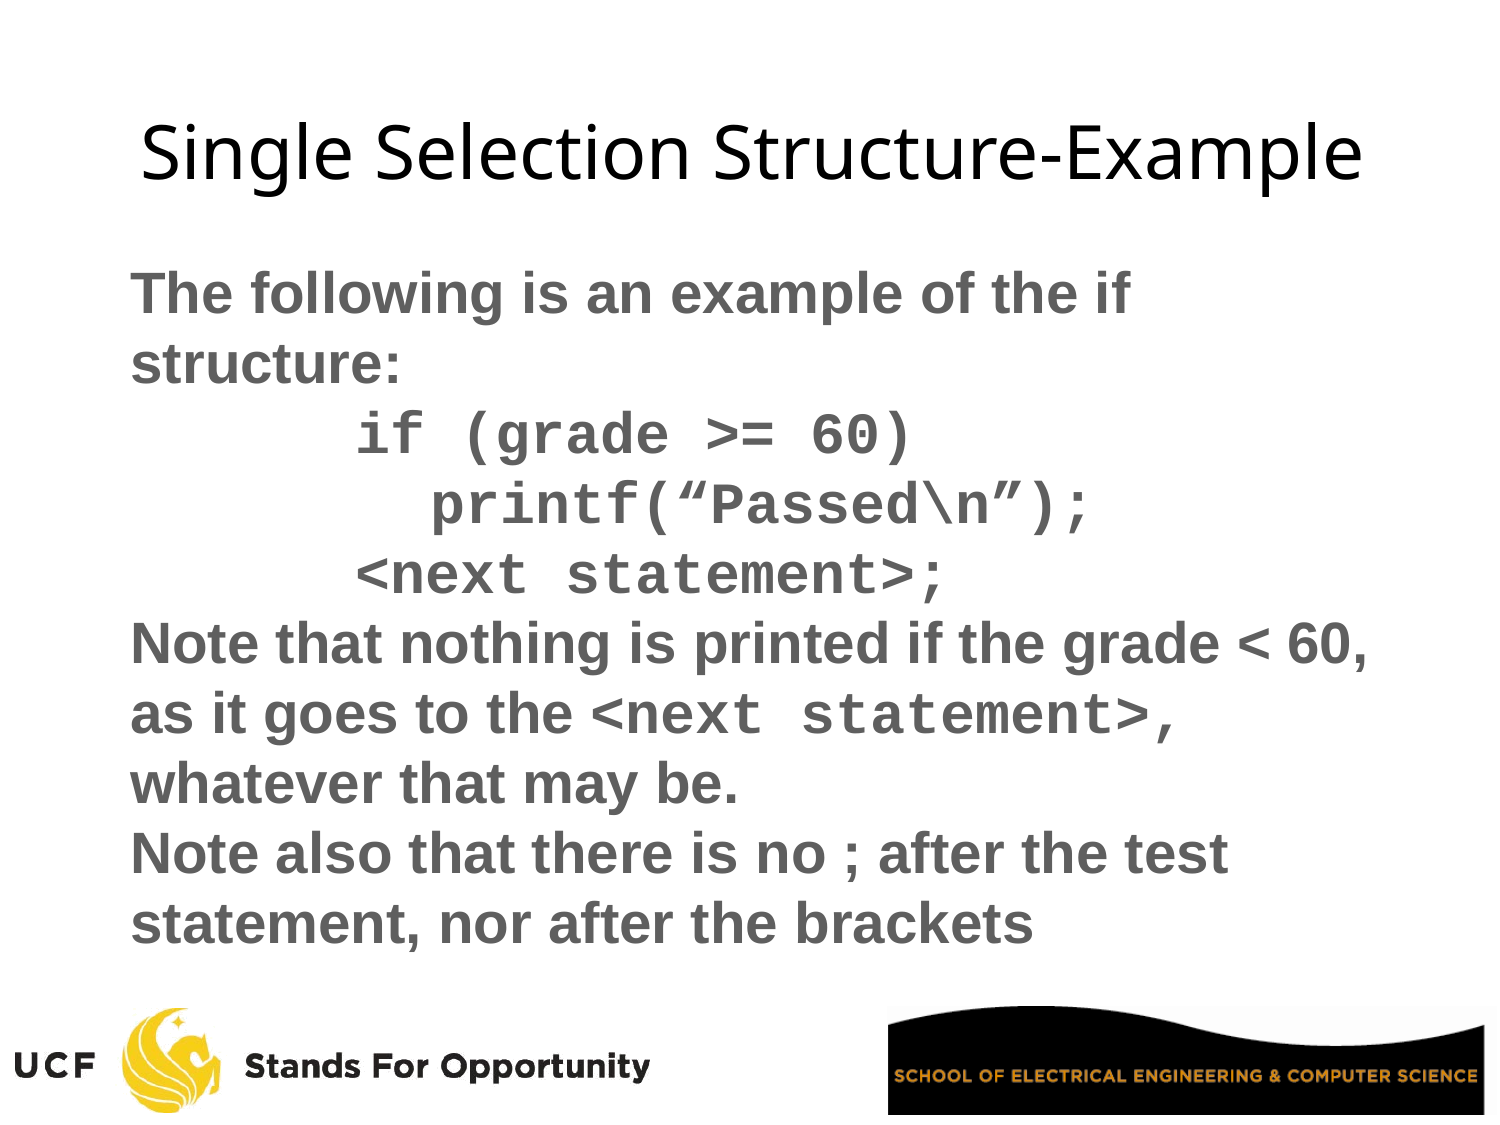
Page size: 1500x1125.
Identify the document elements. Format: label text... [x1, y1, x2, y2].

picture [15, 1008, 650, 1113]
text_box Single Selection Structure-Example [79, 52, 1427, 248]
text_box The following is an example of the if structure: if (grade >= 60) printf(“Passed\n”); <next statement>; Note that nothing is printed if the grade < 60, as it goes to the <next statement>, whatever that may be. Note also that there is no ; after the test statement, nor after the brackets [115, 247, 1391, 1038]
picture [887, 1006, 1497, 1115]
